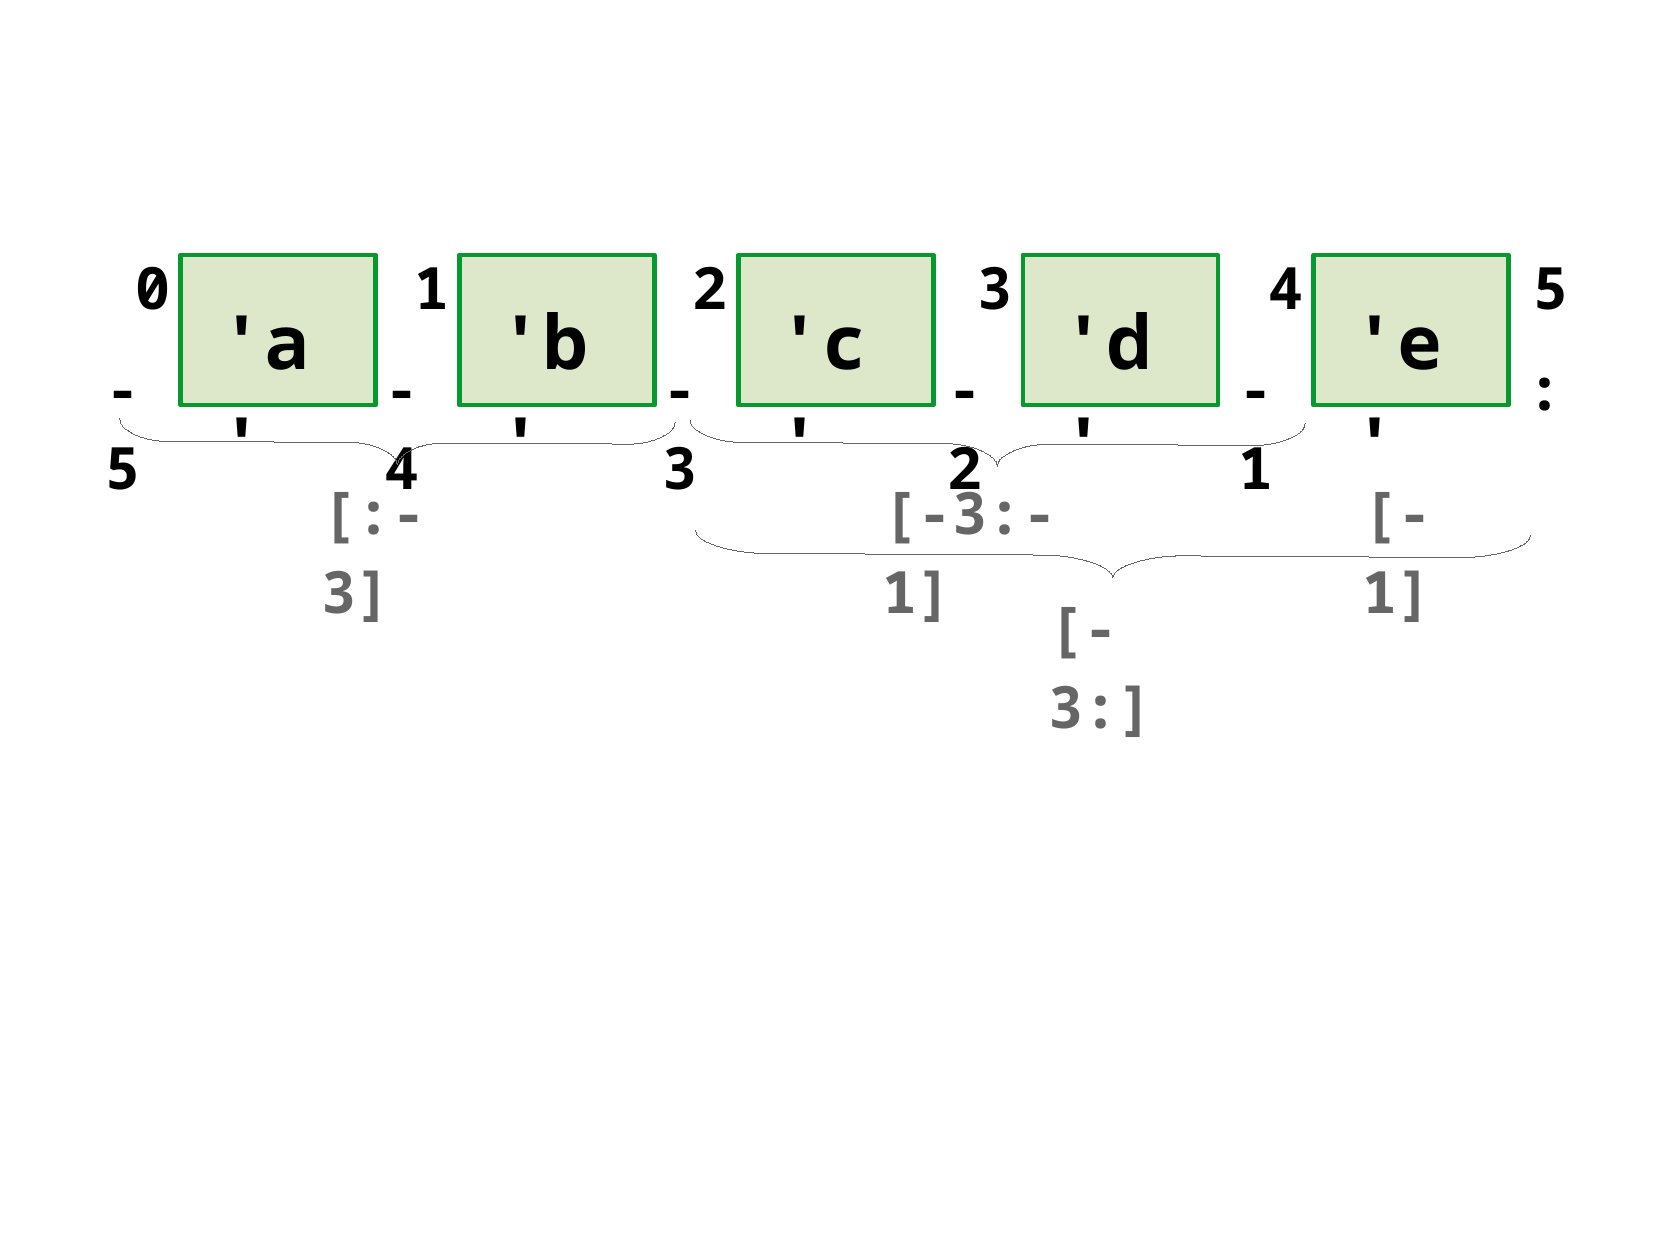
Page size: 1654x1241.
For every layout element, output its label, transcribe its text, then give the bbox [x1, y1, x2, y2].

text_box 3 [962, 240, 1023, 314]
text_box [1022, 255, 1218, 406]
text_box 'b' [483, 281, 634, 381]
text_box [-1] [1347, 464, 1516, 555]
text_box [-3:-1] [867, 464, 1123, 555]
text_box 2 [678, 240, 739, 314]
text_box [738, 255, 934, 406]
text_box 'a' [204, 281, 355, 381]
text_box 0 [120, 240, 181, 314]
text_box -4 [369, 340, 460, 464]
text_box 4 [1253, 240, 1314, 314]
text_box : [1512, 340, 1576, 436]
text_box 'e' [1337, 281, 1488, 381]
text_box [-3:] [1034, 579, 1224, 670]
text_box 'c' [762, 281, 913, 381]
text_box [180, 255, 376, 406]
text_box -2 [932, 340, 1023, 464]
text_box -1 [1223, 340, 1314, 472]
text_box -3 [648, 340, 739, 472]
text_box [1313, 255, 1509, 406]
text_box [459, 255, 655, 406]
text_box 5 [1519, 240, 1580, 314]
text_box -5 [90, 340, 181, 472]
text_box [:-3] [306, 464, 493, 555]
text_box 1 [399, 240, 460, 314]
text_box 'd' [1046, 281, 1197, 381]
